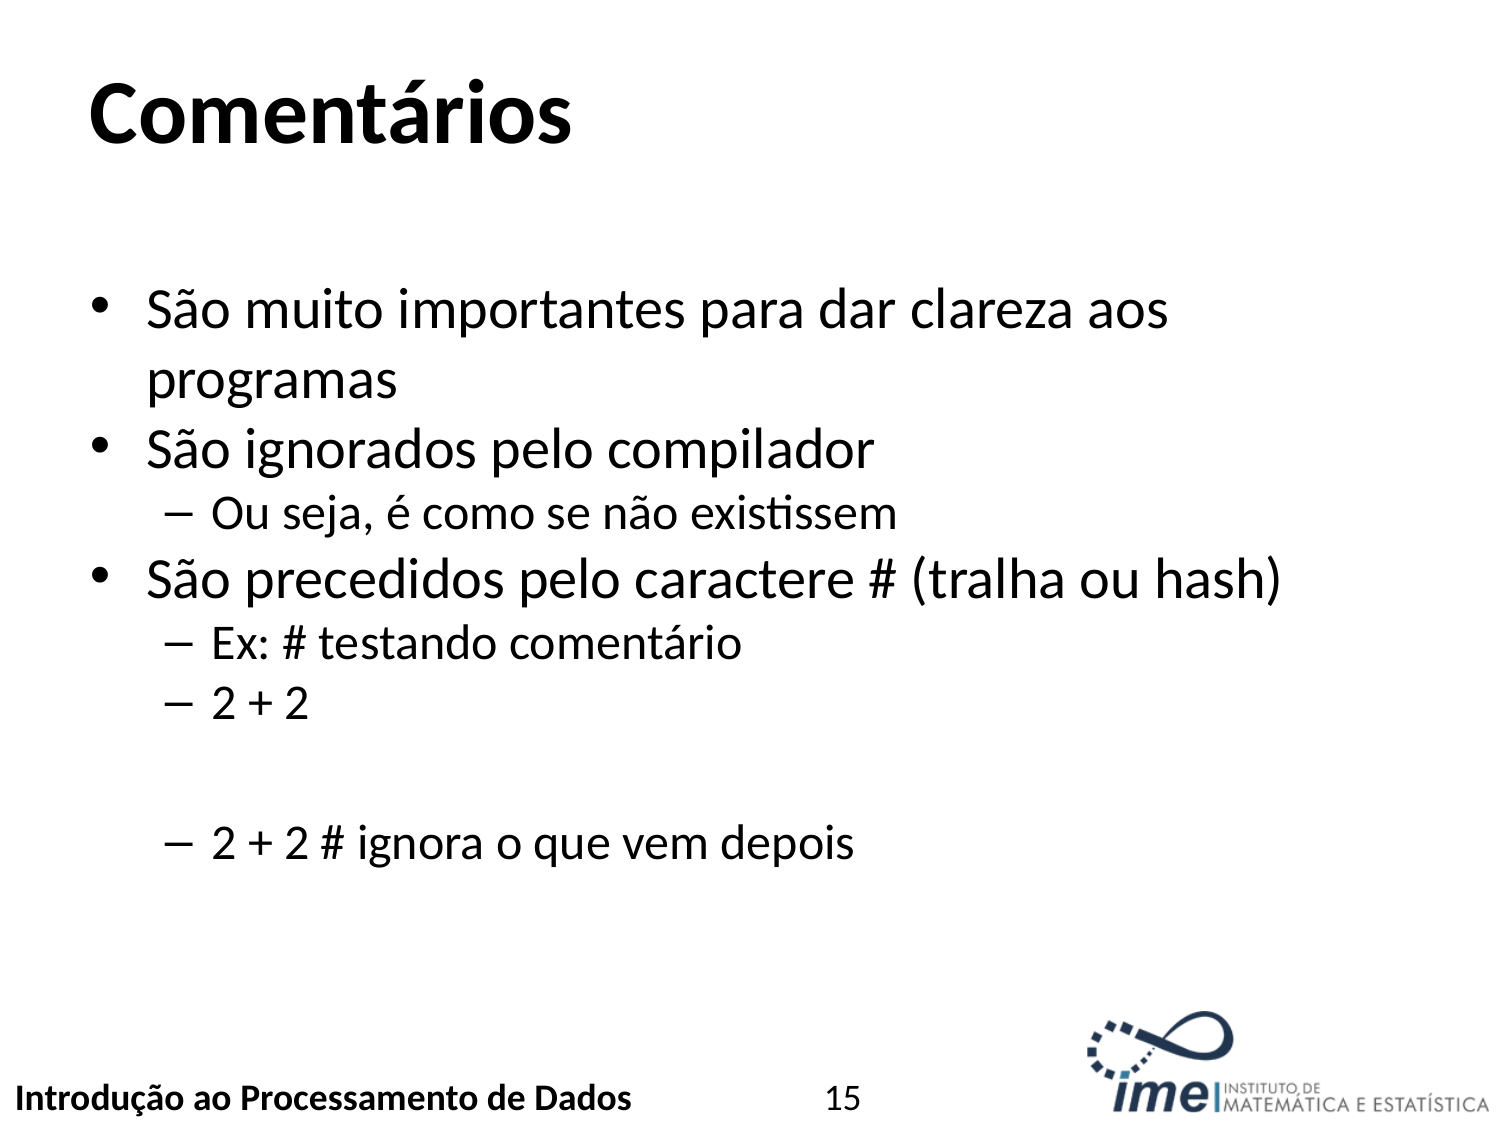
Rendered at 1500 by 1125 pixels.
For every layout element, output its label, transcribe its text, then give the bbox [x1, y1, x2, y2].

text_box São muito importantes para dar clareza aos programas São ignorados pelo compilador Ou seja, é como se não existissem São precedidos pelo caractere # (tralha ou hash) Ex: # testando comentário 2 + 2 2 + 2 # ignora o que vem depois [75, 262, 1425, 1005]
text_box <number> [808, 1065, 1159, 1125]
picture [1086, 1011, 1495, 1115]
text_box Comentários [75, 45, 1425, 233]
